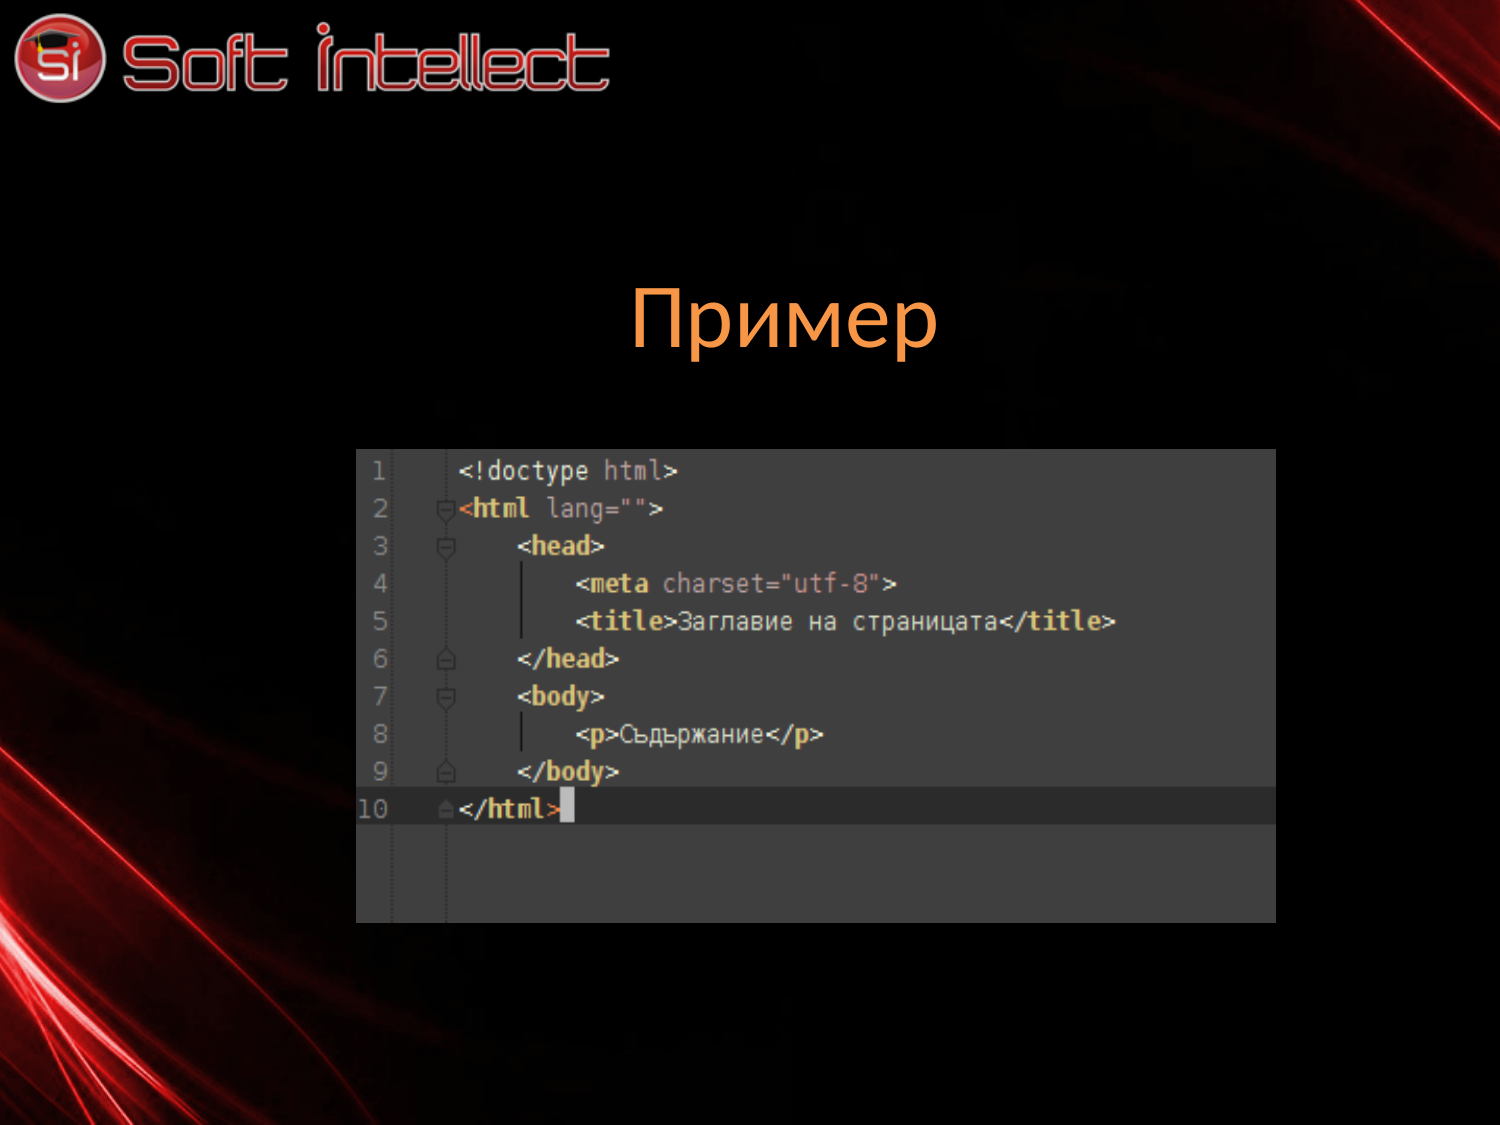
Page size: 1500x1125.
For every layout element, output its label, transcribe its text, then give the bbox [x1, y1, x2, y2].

text_box Пример [147, 190, 1422, 432]
picture [0, 0, 1500, 1125]
